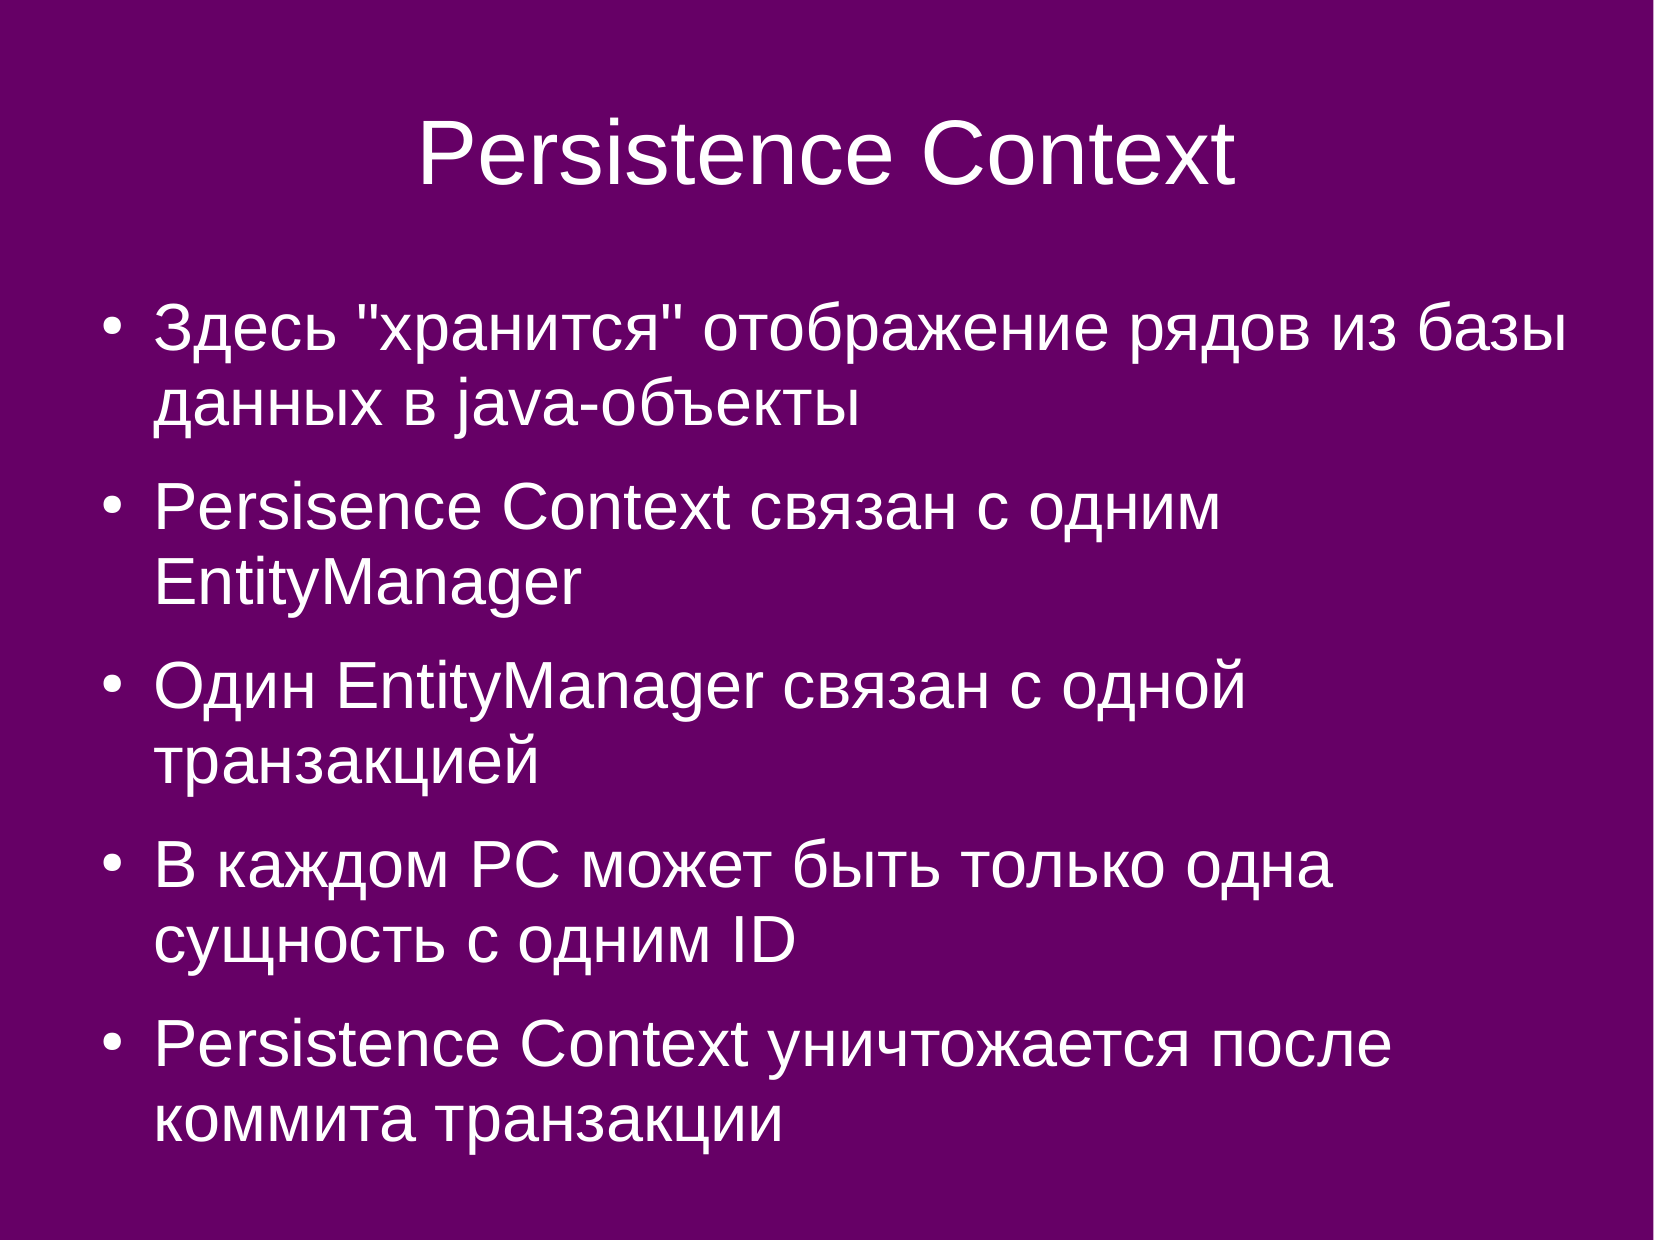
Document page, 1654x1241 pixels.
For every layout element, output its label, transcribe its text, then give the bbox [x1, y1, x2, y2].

list Здесь "хранится" отображение рядов из базы данных в java-объекты Persisence Context связан с одним EntityManager Один EntityManager связан с одной транзакцией В каждом PC может быть только одна сущность с одним ID Persistence Context уничтожается после коммита транзакции [82, 290, 1571, 1157]
title Persistence Context [82, 49, 1571, 257]
